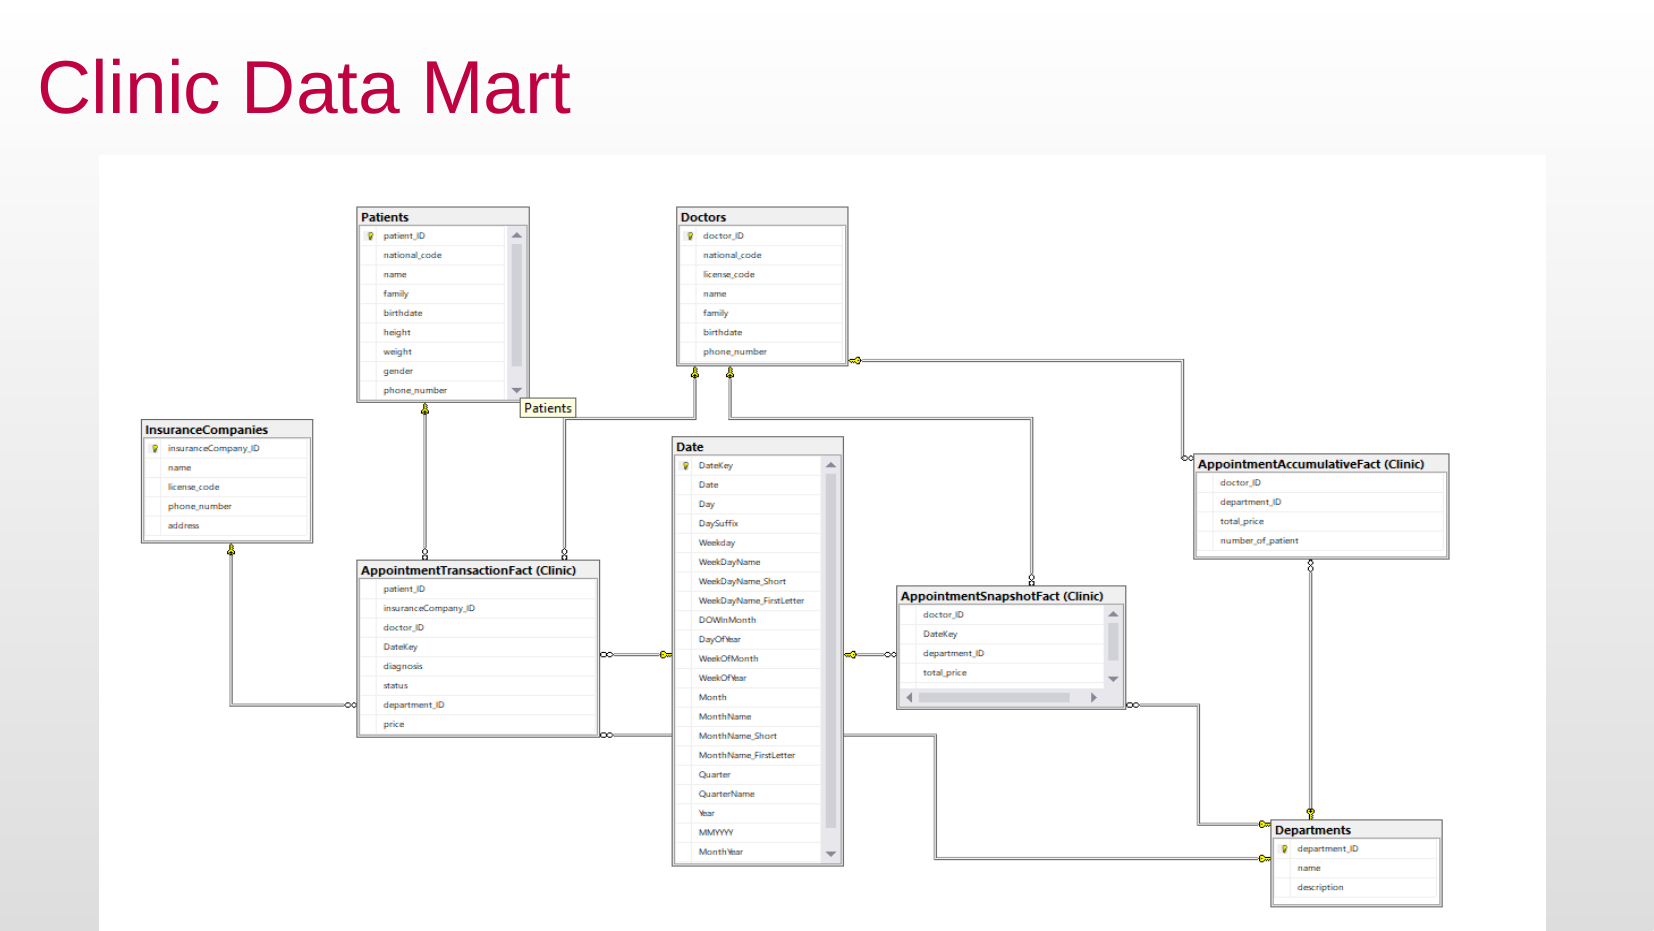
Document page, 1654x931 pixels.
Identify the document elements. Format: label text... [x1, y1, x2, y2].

picture [99, 155, 1546, 931]
title Clinic Data Mart [37, 0, 751, 190]
